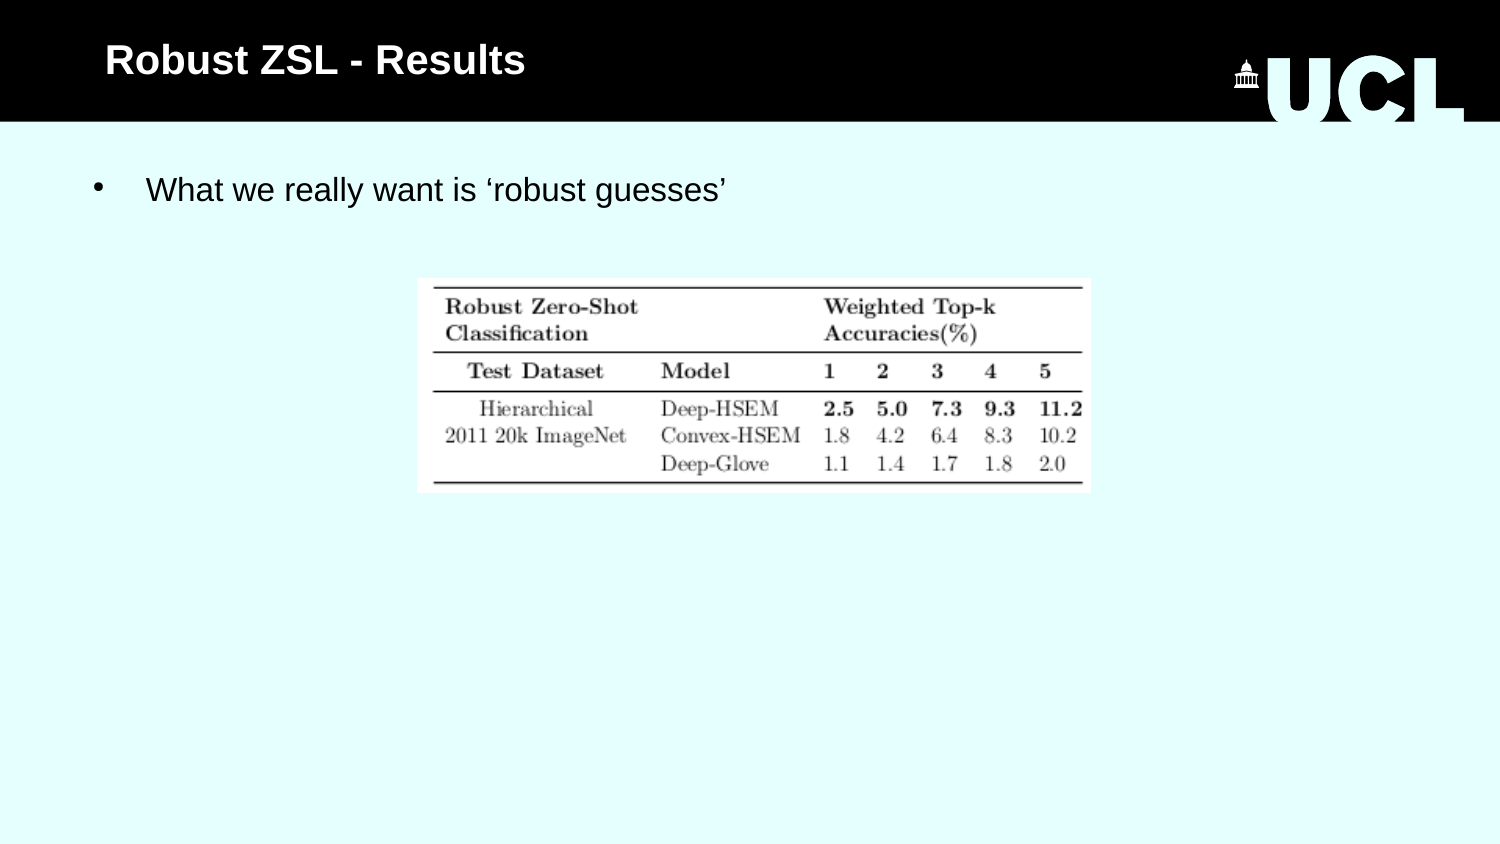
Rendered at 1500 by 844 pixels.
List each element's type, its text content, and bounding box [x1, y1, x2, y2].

picture [1234, 59, 1259, 88]
list What we really want is ‘robust guesses’ [75, 167, 1425, 658]
picture [417, 278, 1091, 493]
text_box [0, 0, 1500, 122]
text_box Robust ZSL - Results [104, 32, 527, 83]
